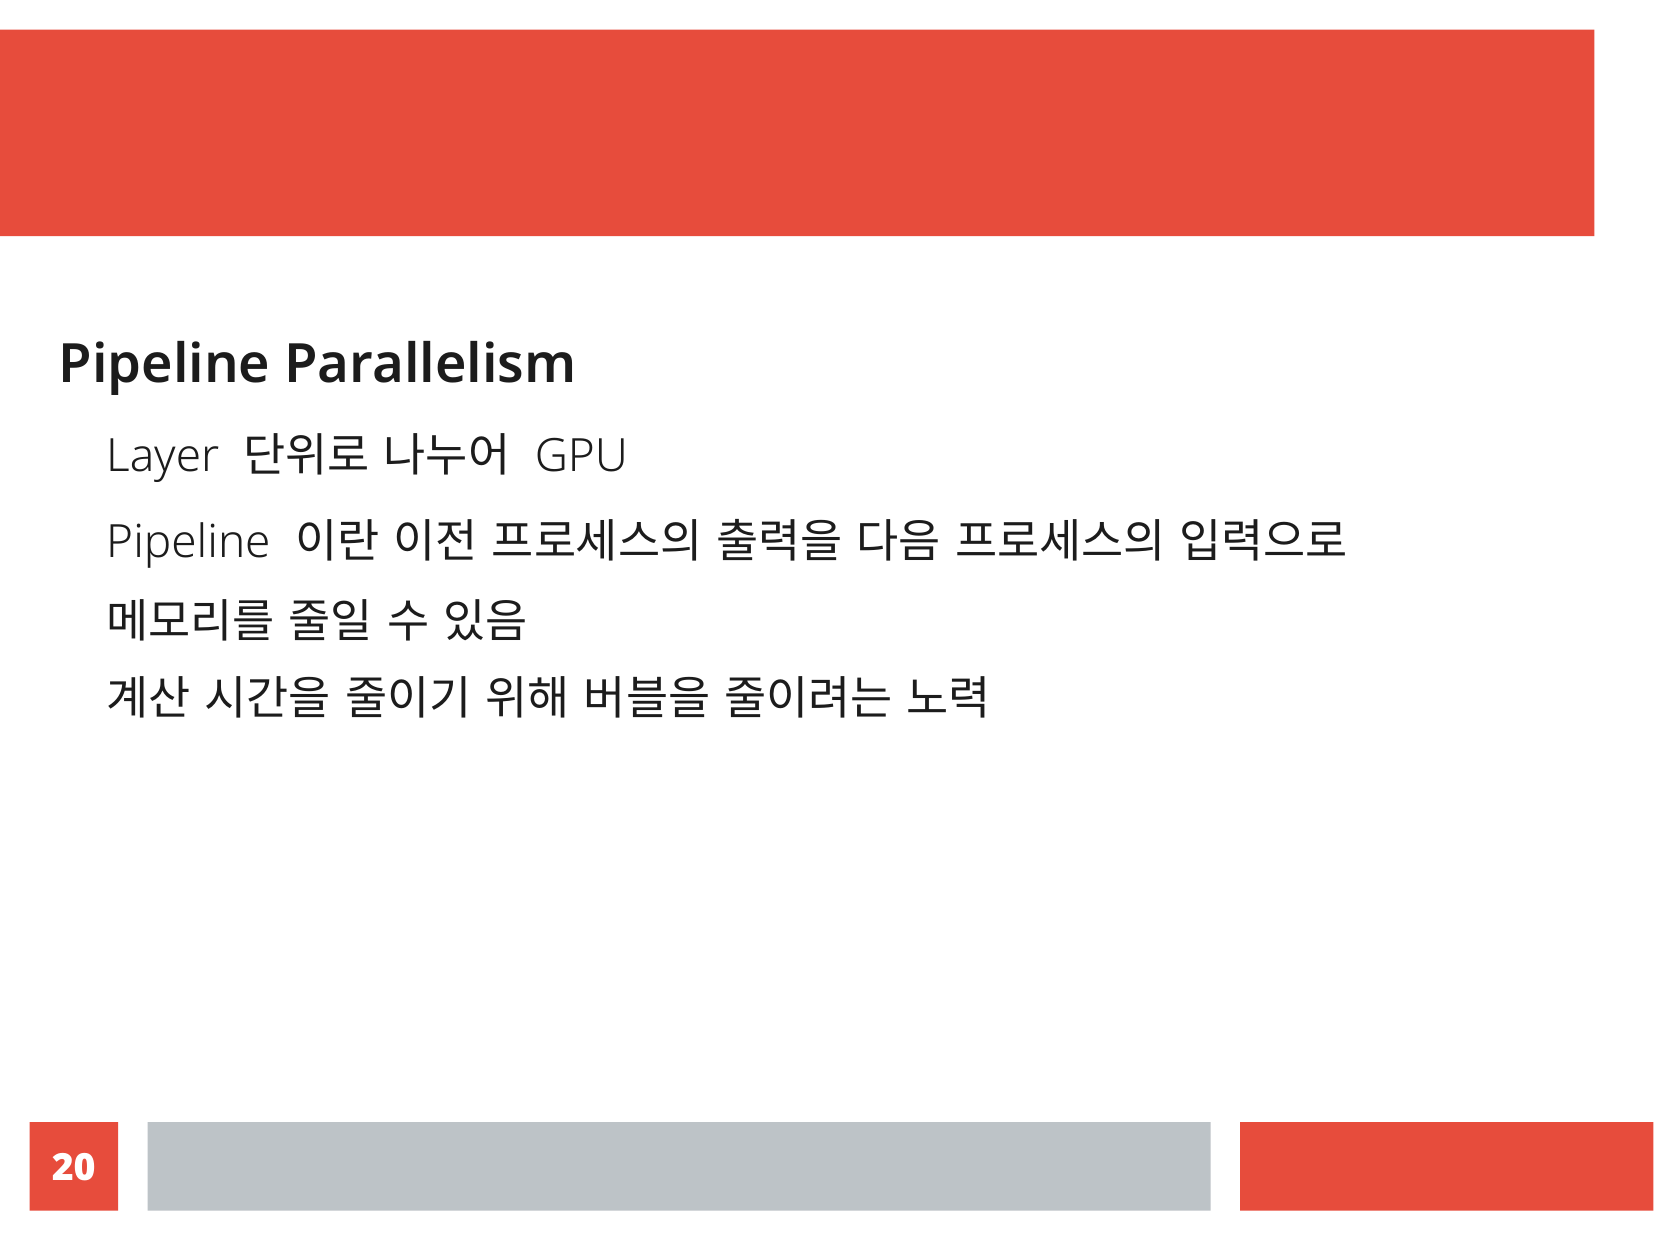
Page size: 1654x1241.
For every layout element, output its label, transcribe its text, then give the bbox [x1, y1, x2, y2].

list Pipeline Parallelism Layer 단위로 나누어 GPU Pipeline 이란 이전 프로세스의 출력을 다음 프로세스의 입력으로 메모리를 줄일 수 있음 계산 시간을 줄이기 위해 버블을 줄이려는 노력 [59, 324, 1565, 1093]
